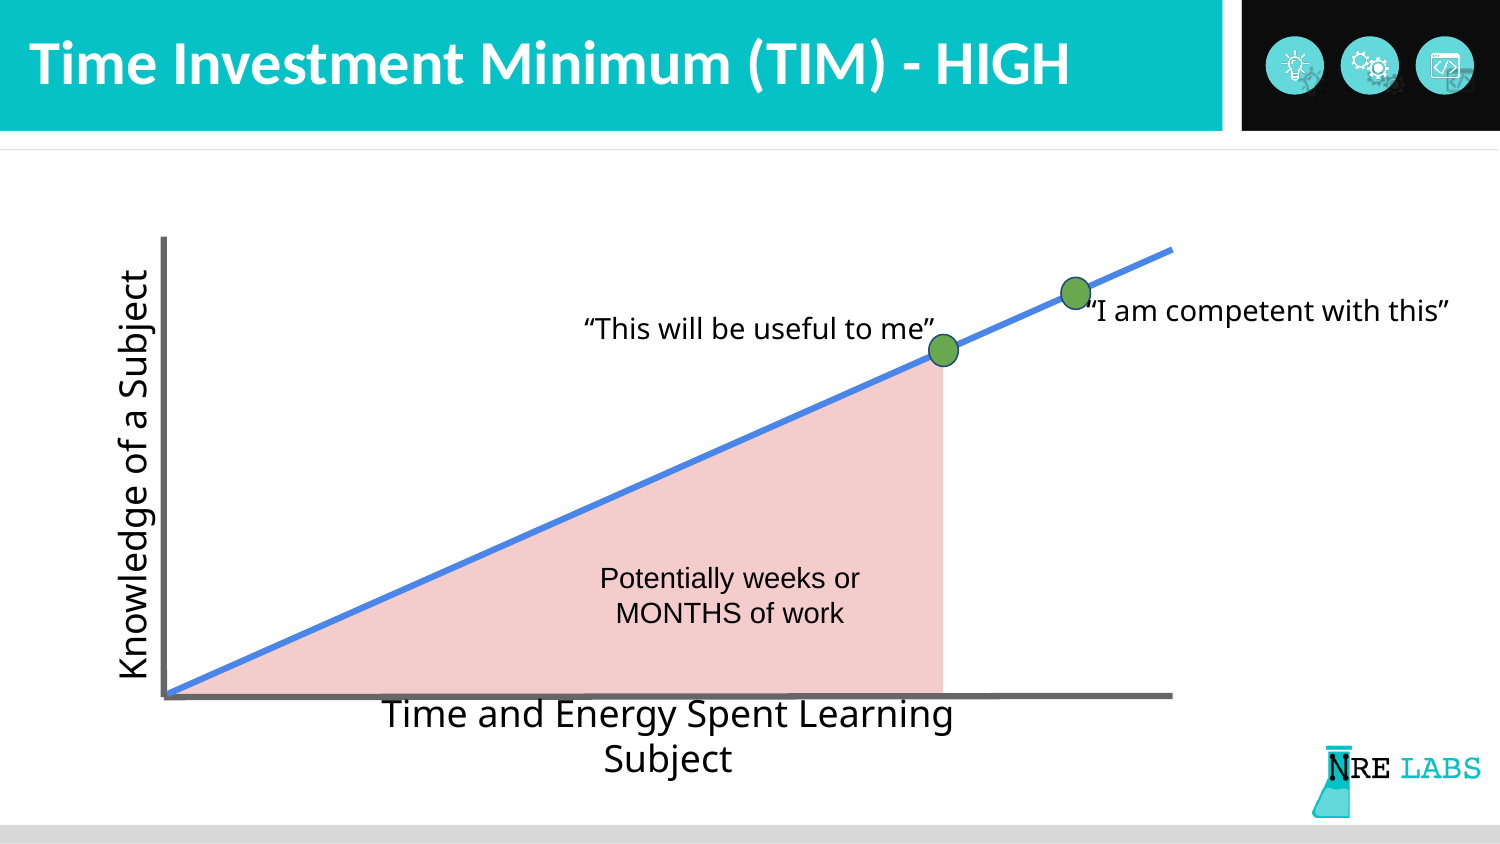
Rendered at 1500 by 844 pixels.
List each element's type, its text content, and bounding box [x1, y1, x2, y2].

picture [1347, 42, 1393, 88]
text_box Potentially weeks or MONTHS of work [570, 544, 890, 634]
text_box [1060, 279, 1068, 307]
picture [1425, 45, 1465, 86]
text_box “This will be useful to me” [560, 295, 959, 359]
list Time Investment Minimum (TIM) - HIGH [18, 16, 1126, 64]
text_box Knowledge of a Subject [89, 121, 173, 831]
text_box “I am competent with this” [1068, 277, 1467, 342]
picture [1272, 42, 1318, 88]
text_box Time and Energy Spent Learning Subject [313, 694, 1023, 777]
text_box [180, 334, 959, 693]
picture [1312, 735, 1500, 818]
